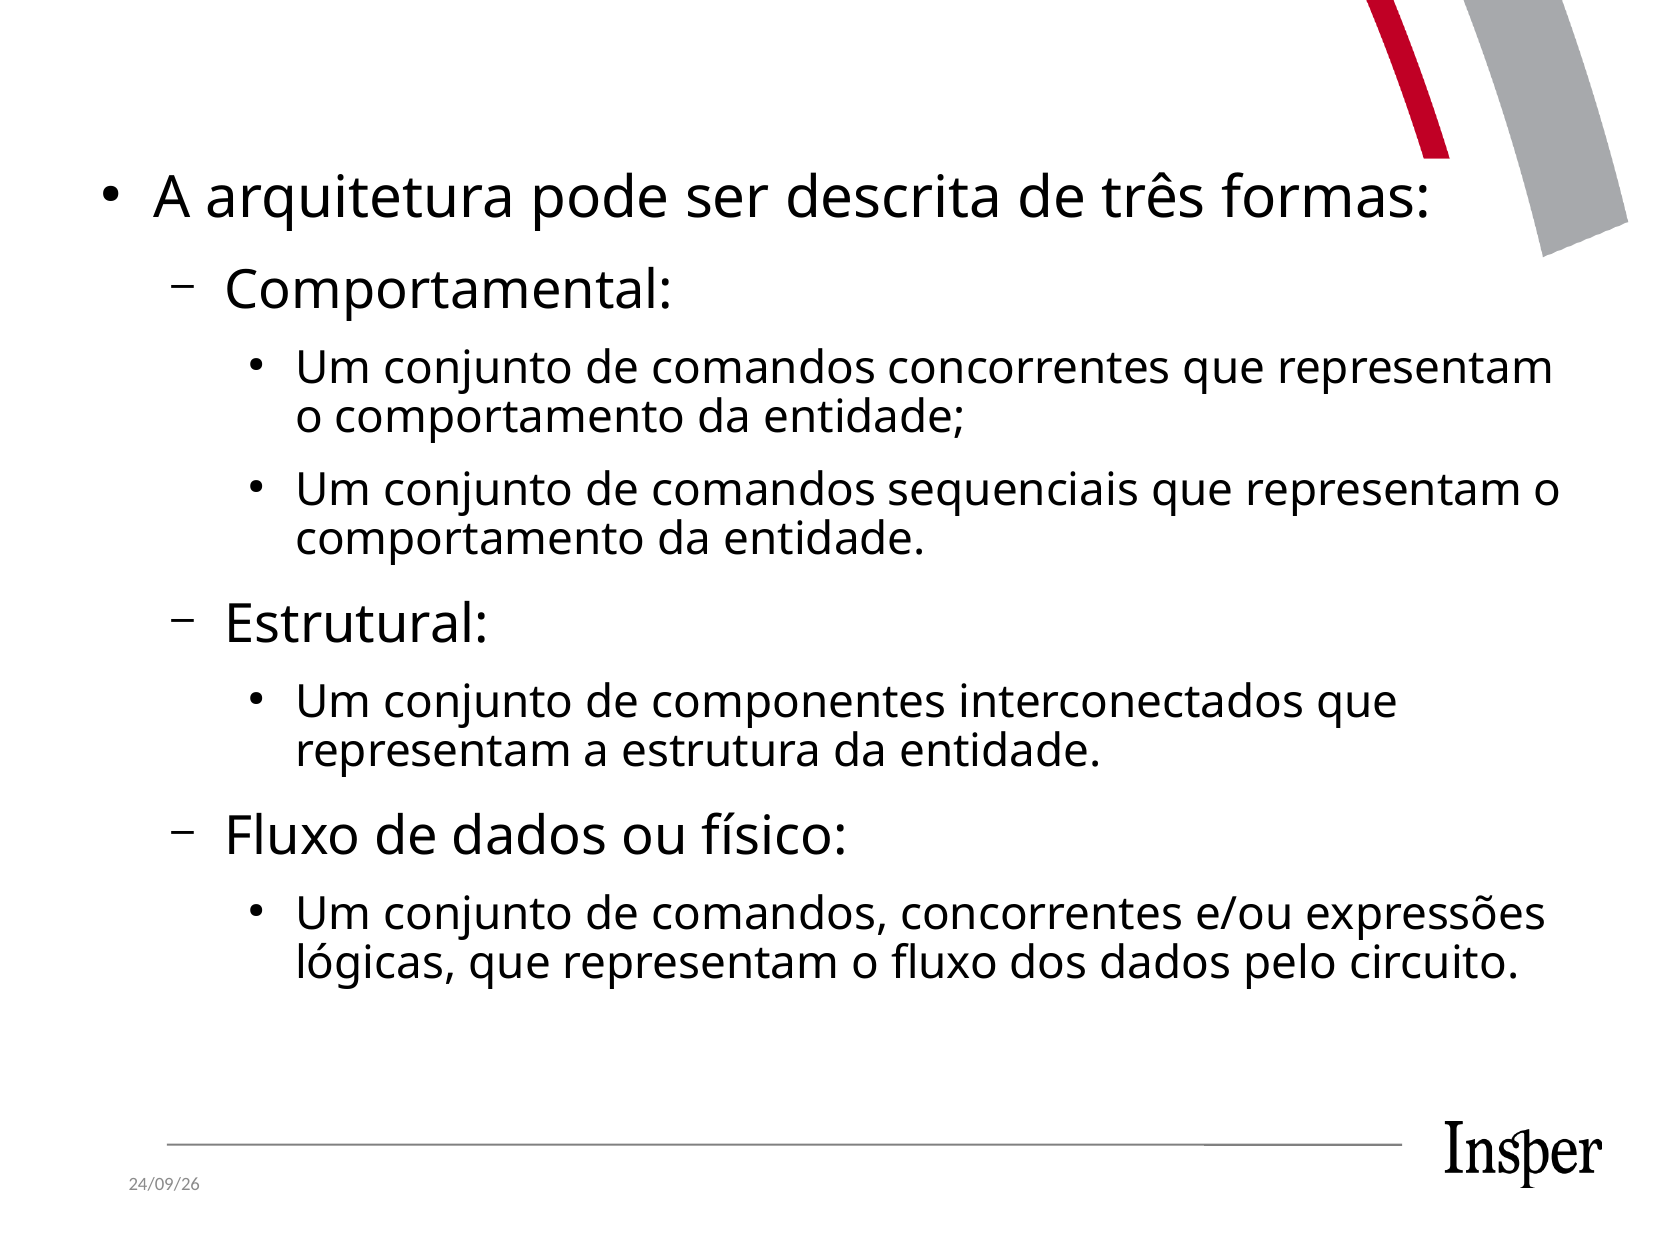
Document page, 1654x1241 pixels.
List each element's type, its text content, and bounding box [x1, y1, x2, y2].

list A arquitetura pode ser descrita de três formas: Comportamental: Um conjunto de comandos concorrentes que representam o comportamento da entidade; Um conjunto de comandos sequenciais que representam o comportamento da entidade. Estrutural: Um conjunto de componentes interconectados que representam a estrutura da entidade. Fluxo de dados ou físico: Um conjunto de comandos, concorrentes e/ou expressões lógicas, que representam o fluxo dos dados pelo circuito. [82, 59, 1571, 1217]
